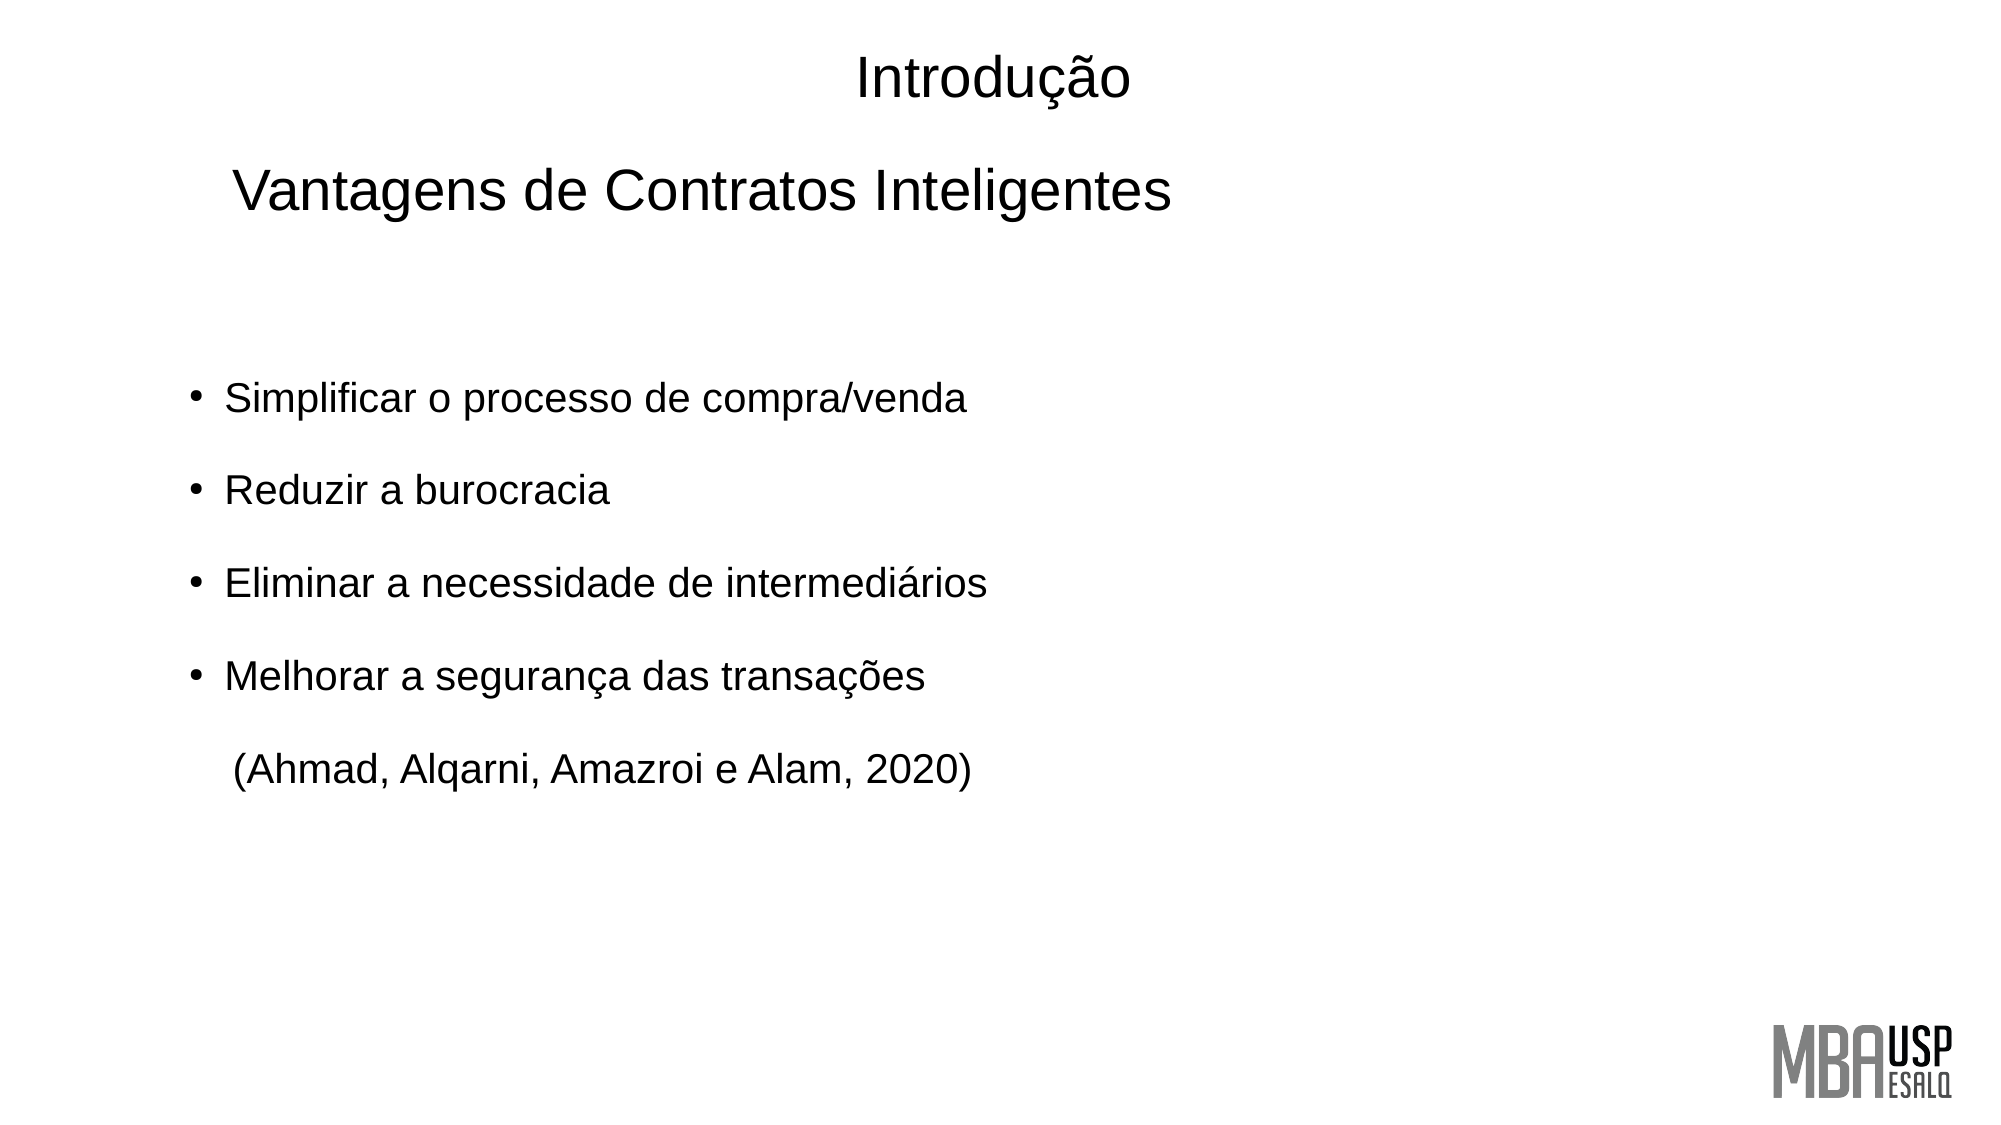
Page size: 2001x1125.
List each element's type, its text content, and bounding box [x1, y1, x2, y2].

picture [1765, 1021, 1960, 1102]
text_box Introdução [37, 37, 1951, 118]
text_box Vantagens de Contratos Inteligentes Simplificar o processo de compra/venda Reduzir a burocracia Eliminar a necessidade de intermediários Melhorar a segurança das transações (Ahmad, Alqarni, Amazroi e Alam, 2020) [82, 150, 1951, 976]
